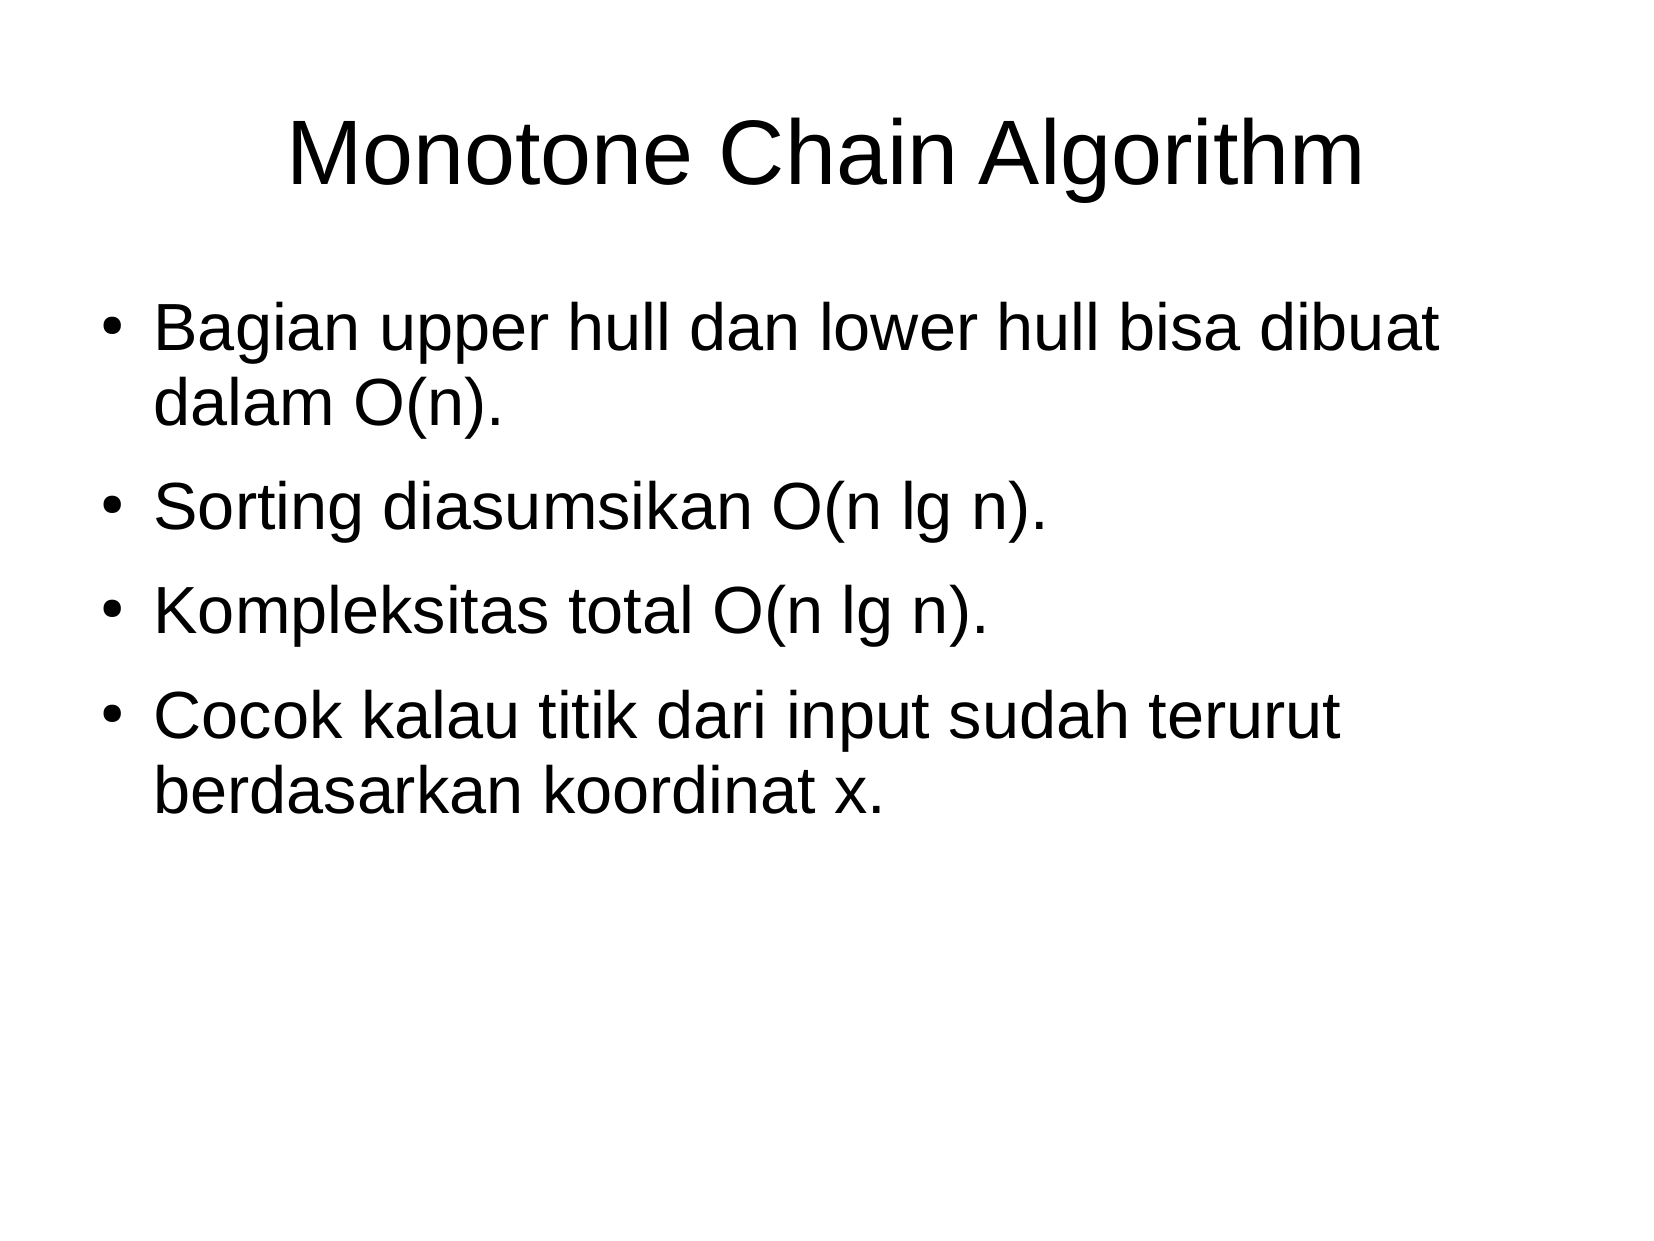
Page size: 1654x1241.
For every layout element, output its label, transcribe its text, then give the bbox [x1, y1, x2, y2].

list Bagian upper hull dan lower hull bisa dibuat dalam O(n). Sorting diasumsikan O(n lg n). Kompleksitas total O(n lg n). Cocok kalau titik dari input sudah terurut berdasarkan koordinat x. [82, 290, 1571, 1010]
title Monotone Chain Algorithm [82, 49, 1571, 257]
